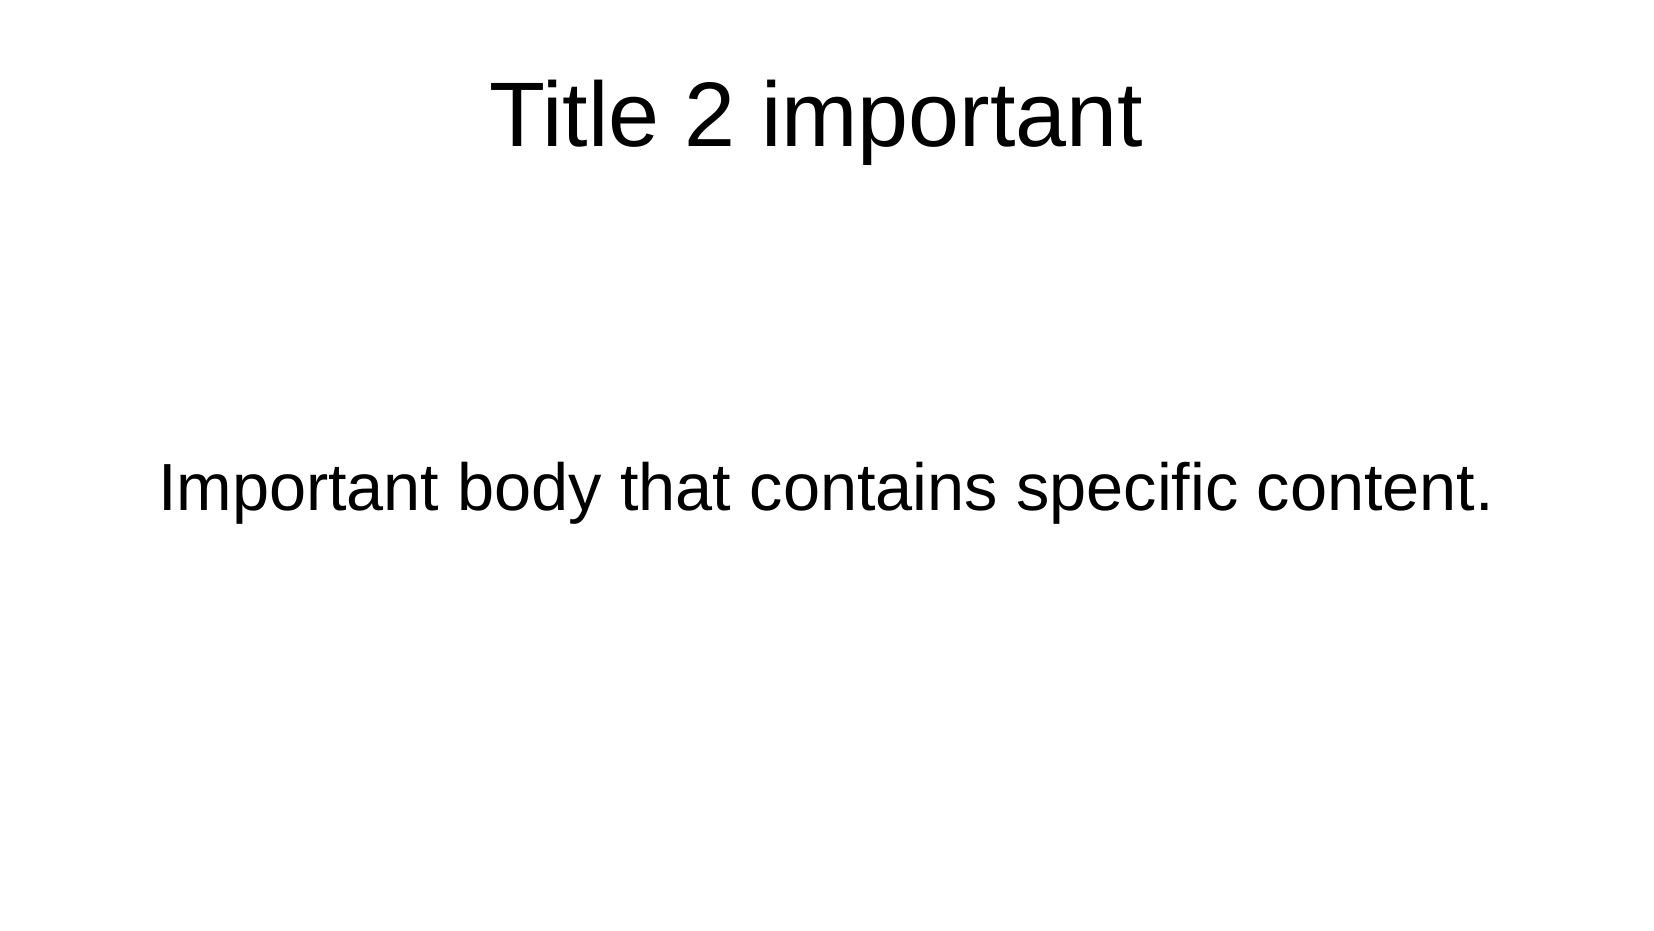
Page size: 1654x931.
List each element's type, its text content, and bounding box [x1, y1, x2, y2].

subtitle Important body that contains specific content. [82, 217, 1571, 758]
title Title 2 important [82, 37, 1571, 193]
